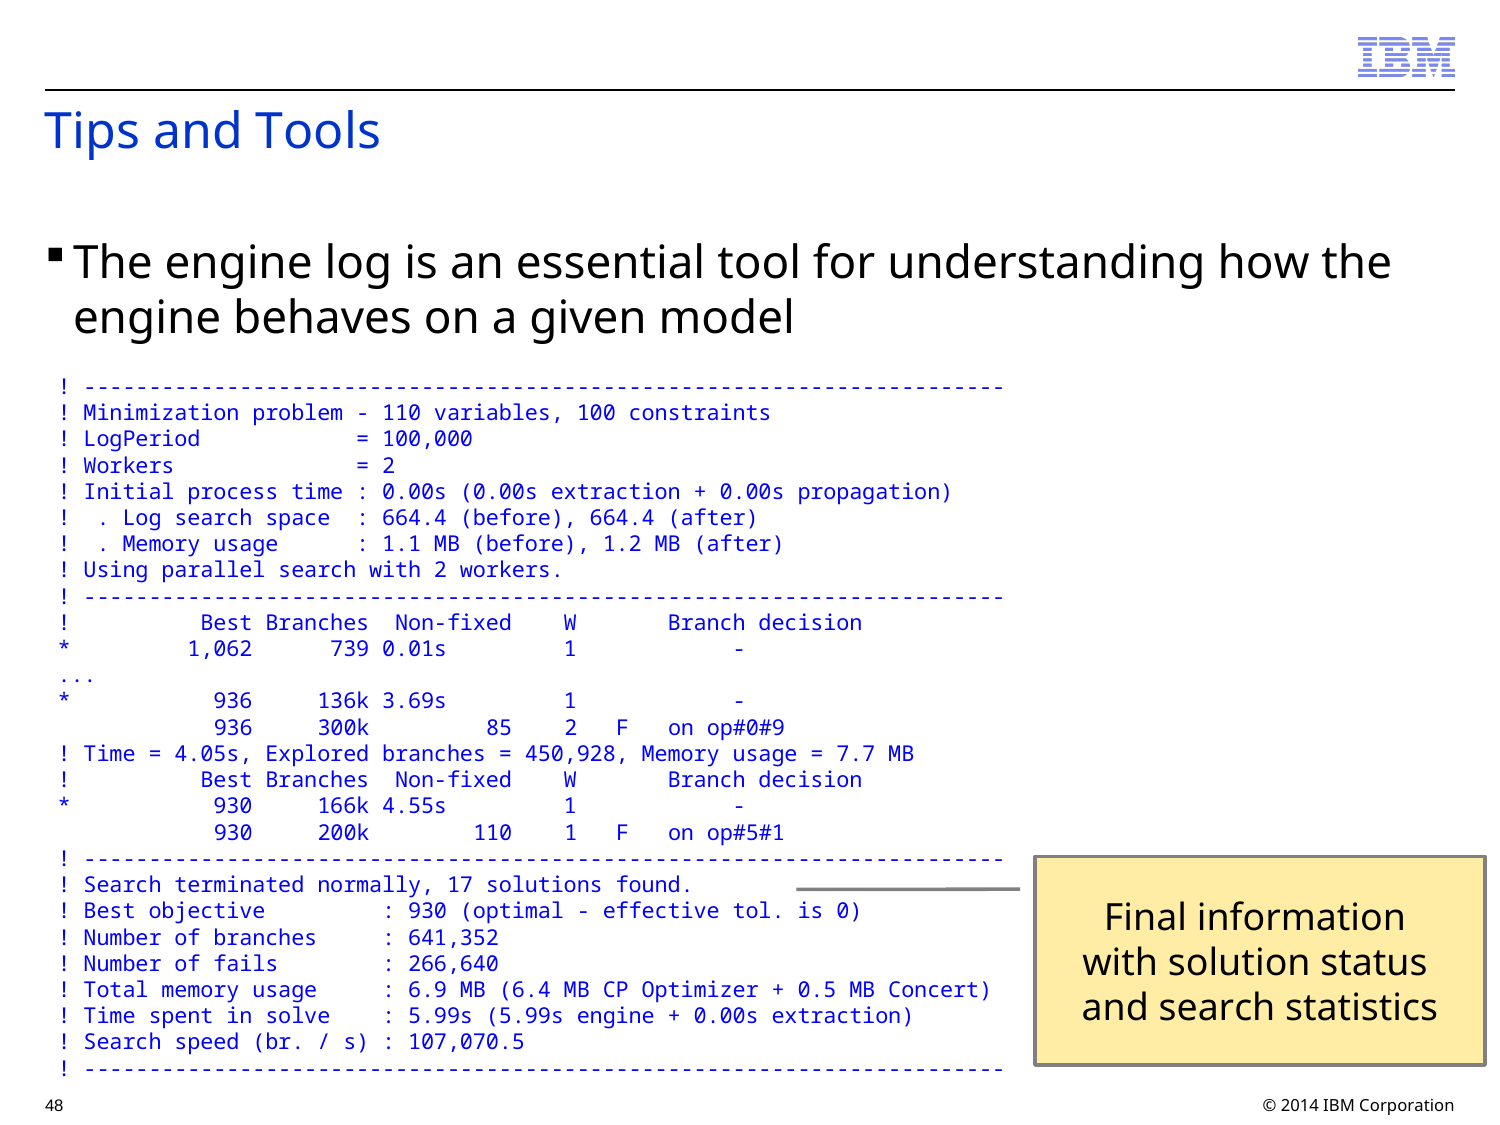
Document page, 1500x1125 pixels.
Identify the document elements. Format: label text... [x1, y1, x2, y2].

picture [1358, 37, 1455, 77]
text_box Final information with solution status and search statistics [1035, 857, 1485, 1065]
list The engine log is an essential tool for understanding how the engine behaves on a given model ! ----------------------------------------------------------------------- ! Minimization problem - 110 variables, 100 constraints ! LogPeriod = 100,000 ! Workers = 2 ! Initial process time : 0.00s (0.00s extraction + 0.00s propagation) ! . Log search space : 664.4 (before), 664.4 (after) ! . Memory usage : 1.1 MB (before), 1.2 MB (after) ! Using parallel search with 2 workers. ! ----------------------------------------------------------------------- ! Best Branches Non-fixed W Branch decision * 1,062 739 0.01s 1 - ... * 936 136k 3.69s 1 - 936 300k 85 2 F on op#0#9 ! Time = 4.05s, Explored branches = 450,928, Memory usage = 7.7 MB ! Best Branches Non-fixed W Branch decision * 930 166k 4.55s 1 - 930 200k 110 1 F on op#5#1 ! ----------------------------------------------------------------------- ! Search terminated normally, 17 solutions found. ! Best objective : 930 (optimal - effective tol. is 0) ! Number of branches : 641,352 ! Number of fails : 266,640 ! Total memory usage : 6.9 MB (6.4 MB CP Optimizer + 0.5 MB Concert) ! Time spent in solve : 5.99s (5.99s engine + 0.00s extraction) ! Search speed (br. / s) : 107,070.5 ! ----------------------------------------------------------------------- [29, 224, 1426, 1119]
title Tips and Tools [29, 97, 1500, 203]
